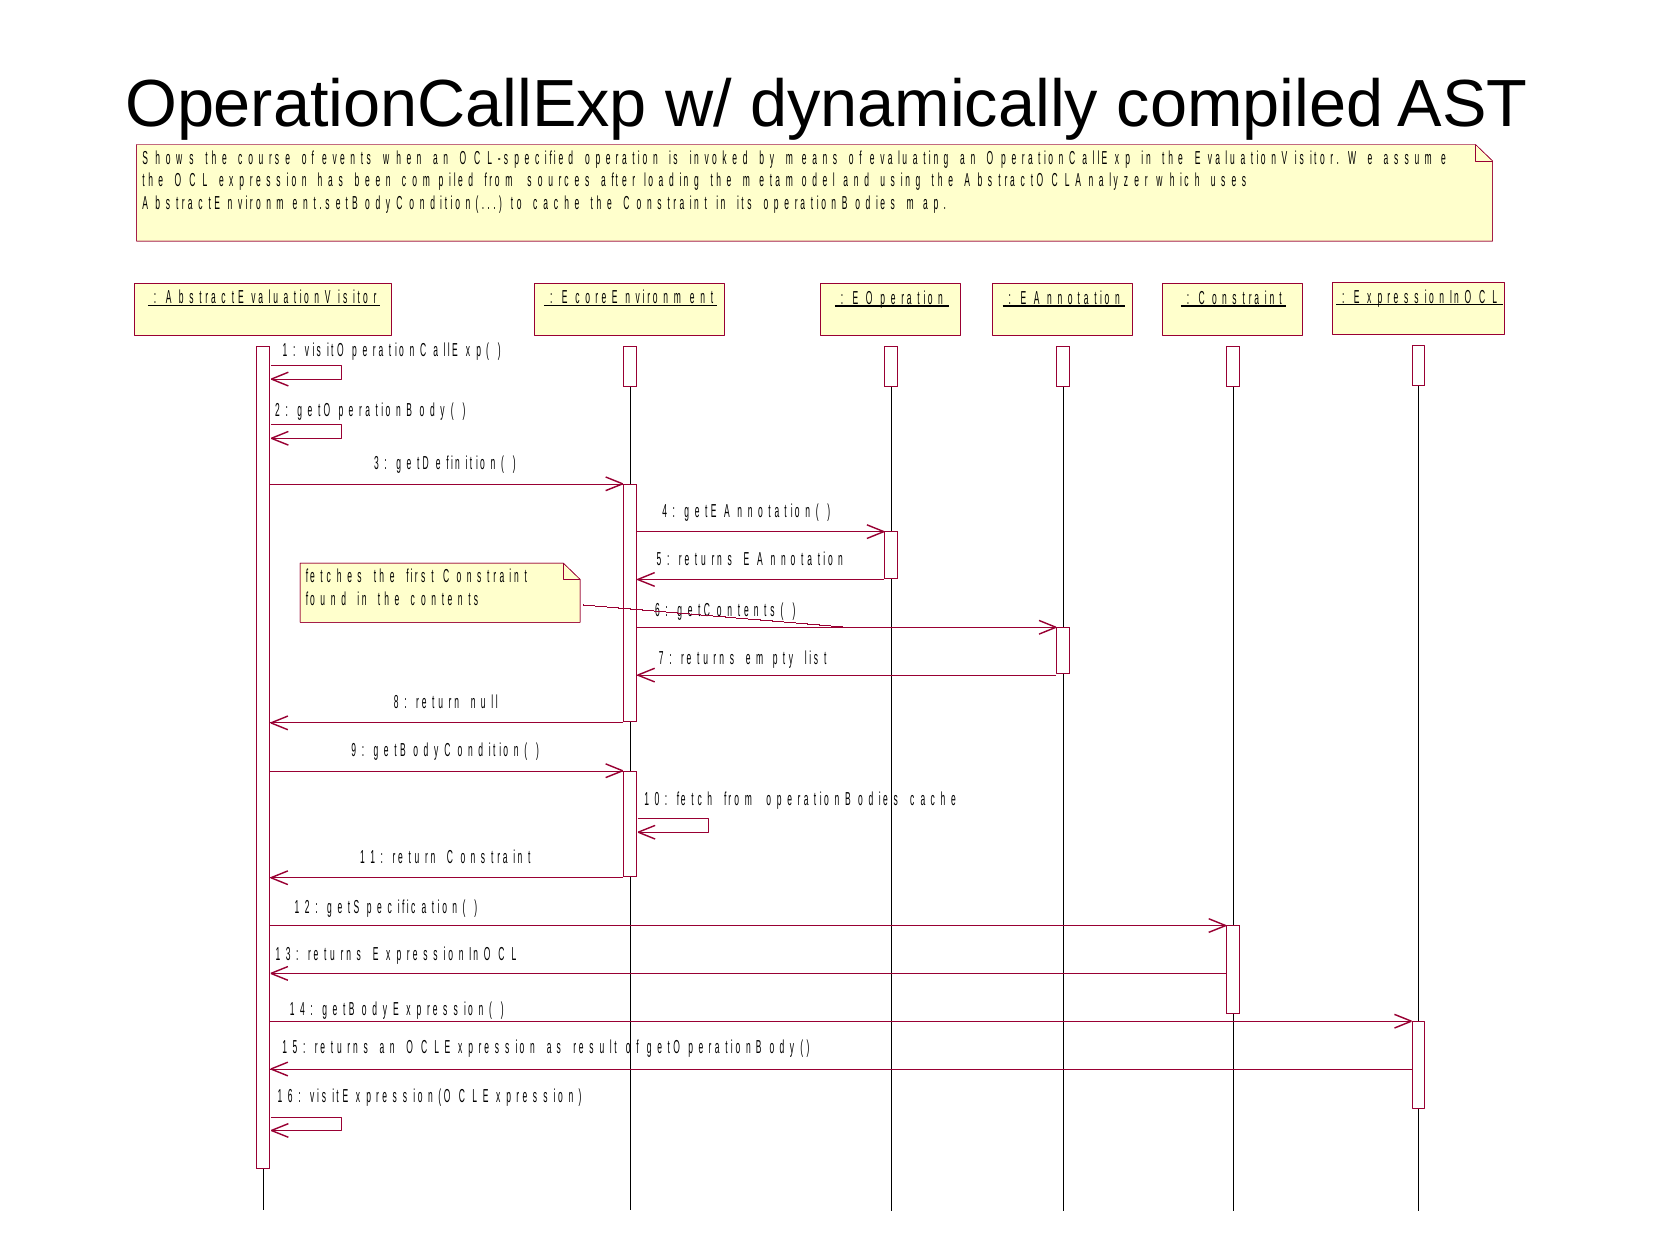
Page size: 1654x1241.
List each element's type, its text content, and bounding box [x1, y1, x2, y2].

title OperationCallExp w/ dynamically compiled AST [82, 56, 1571, 151]
picture [65, 88, 1576, 1241]
